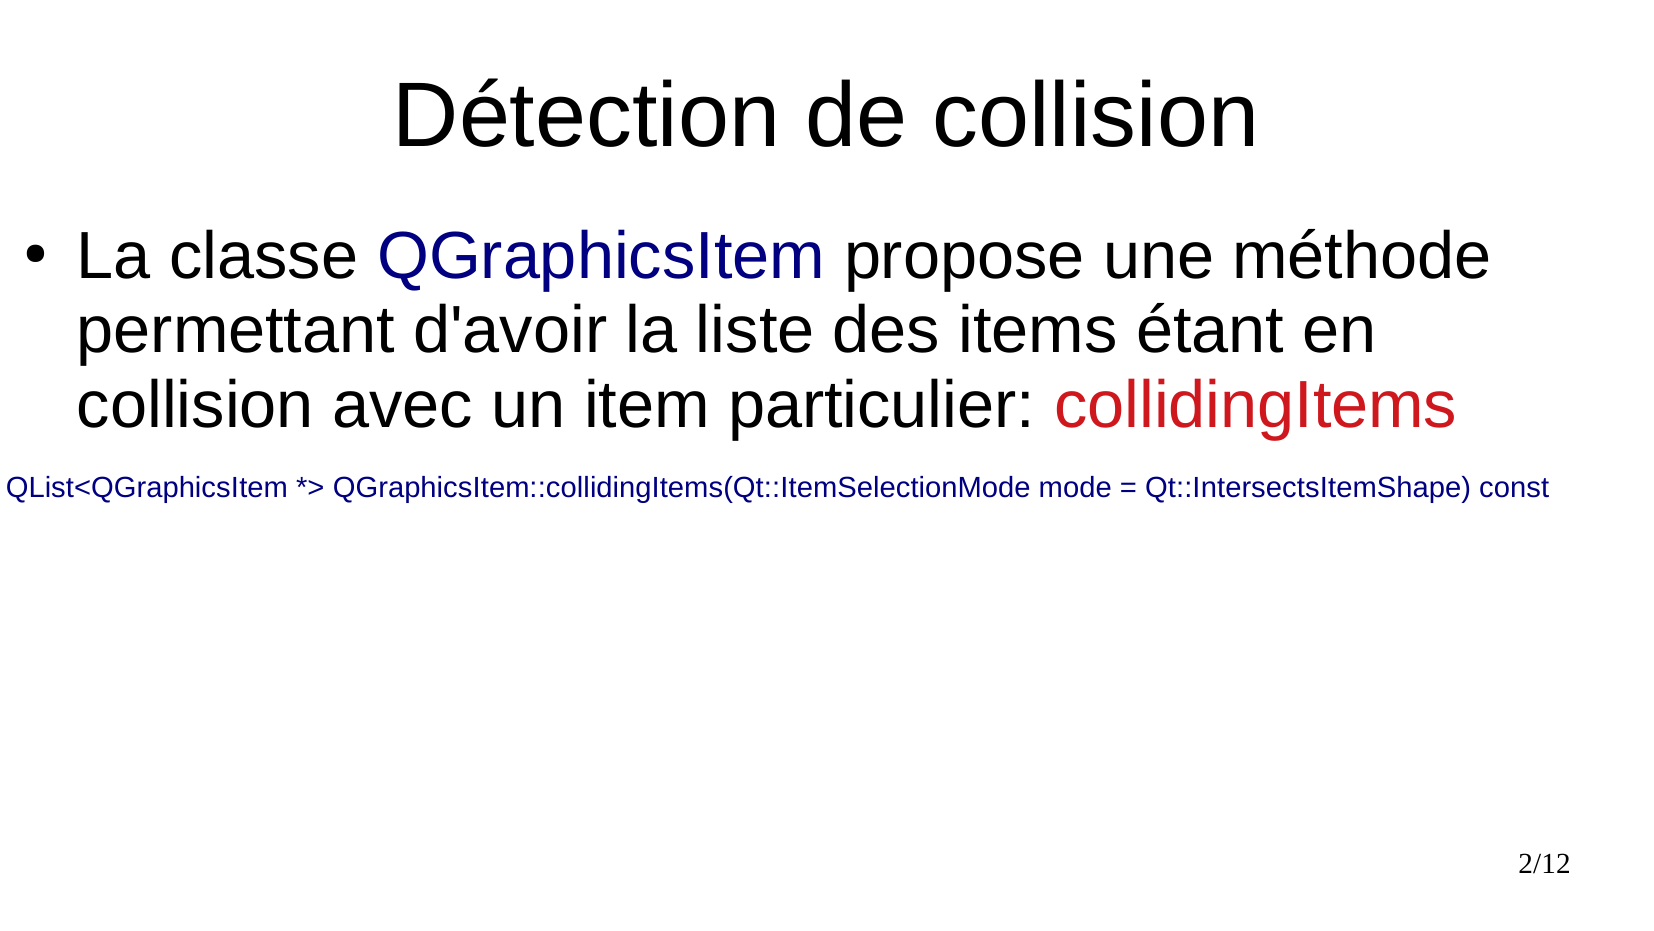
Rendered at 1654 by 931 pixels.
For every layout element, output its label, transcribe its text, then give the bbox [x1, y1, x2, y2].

title Détection de collision [82, 37, 1571, 193]
list La classe QGraphicsItem propose une méthode permettant d'avoir la liste des items étant en collision avec un item particulier: collidingItems QList<QGraphicsItem *> QGraphicsItem::collidingItems(Qt::ItemSelectionMode mode = Qt::IntersectsItemShape) const [5, 217, 1607, 758]
